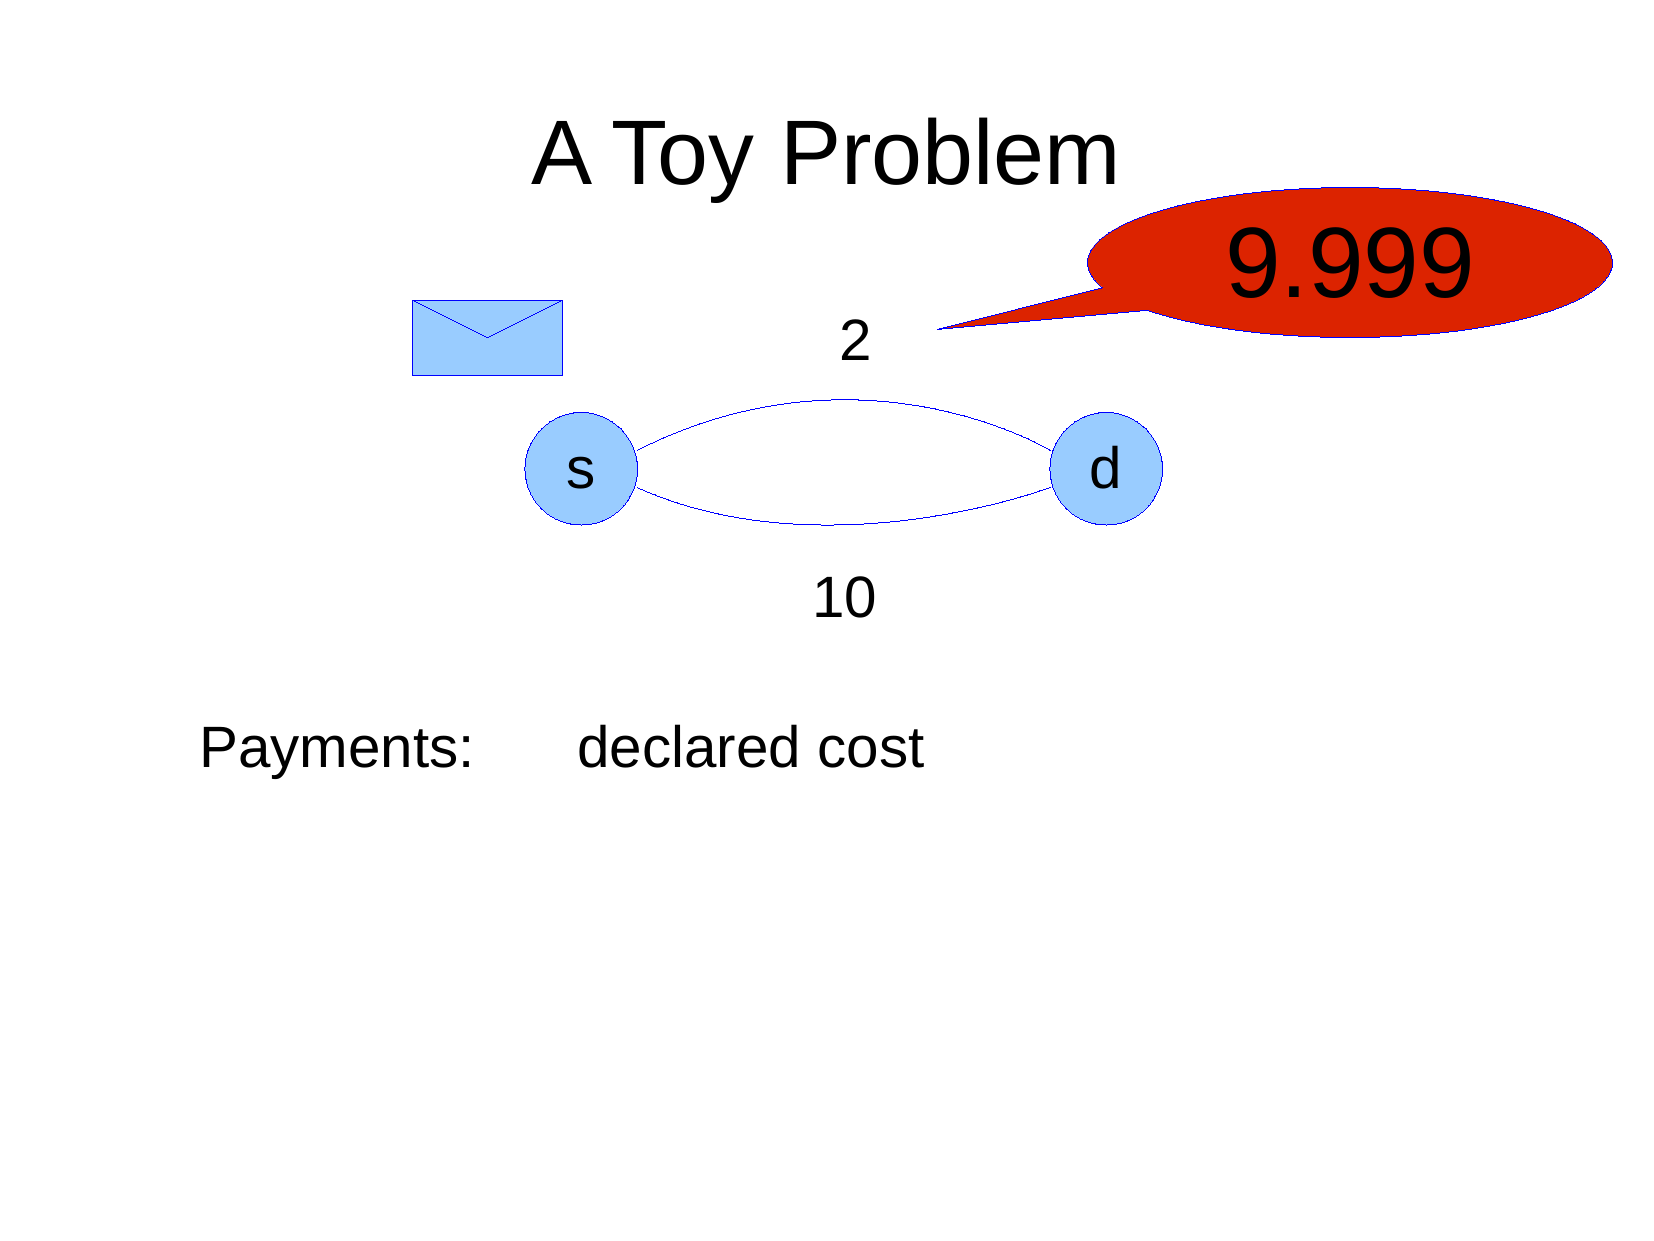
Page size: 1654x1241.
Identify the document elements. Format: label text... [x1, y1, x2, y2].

text_box declared cost [562, 707, 940, 788]
text_box 9.999 [937, 187, 1613, 338]
text_box [412, 300, 563, 376]
text_box s [524, 412, 638, 526]
text_box 10 [787, 557, 903, 638]
text_box d [1049, 412, 1163, 526]
title A Toy Problem [82, 56, 1571, 250]
text_box 2 [825, 300, 884, 380]
text_box Payments: [112, 707, 562, 788]
